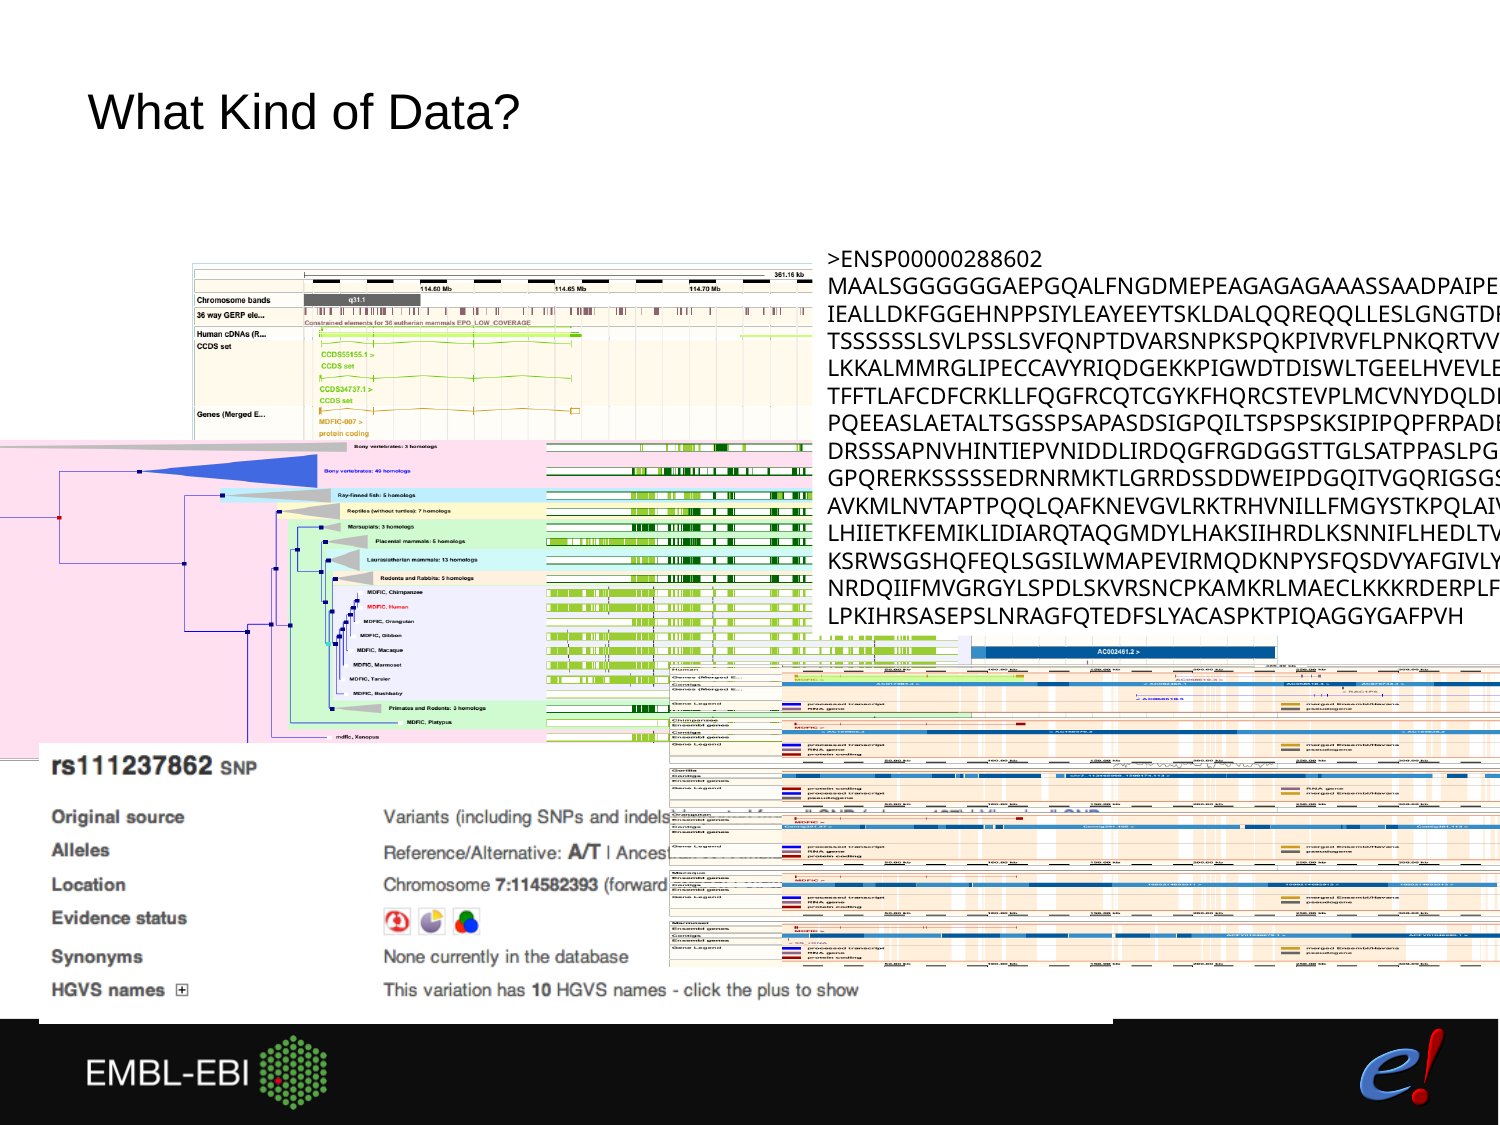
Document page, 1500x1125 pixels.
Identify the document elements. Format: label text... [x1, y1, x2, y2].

title What Kind of Data? [87, 50, 1425, 175]
picture [0, 263, 1500, 1024]
picture [1357, 1026, 1448, 1112]
picture [87, 1035, 327, 1110]
text_box >ENSP00000288602 MAALSGGGGGGAEPGQALFNGDMEPEAGAGAGAAASSAADPAIPEEVWNIKQMIKLTQEH IEALLDKFGGEHNPPSIYLEAYEEYTSKLDALQQREQQLLESLGNGTDFSVSSSASMDTV TSSSSSSLSVLPSSLSVFQNPTDVARSNPKSPQKPIVRVFLPNKQRTVVPARCGVTVRDS LKKALMMRGLIPECCAVYRIQDGEKKPIGWDTDISWLTGEELHVEVLENVPLTTHNFVRK TFFTLAFCDFCRKLLFQGFRCQTCGYKFHQRCSTEVPLMCVNYDQLDLLFVSKFFEHHPI PQEEASLAETALTSGSSPSAPASDSIGPQILTSPSPSKSIPIPQPFRPADEDHRNQFGQR DRSSSAPNVHINTIEPVNIDDLIRDQGFRGDGGSTTGLSATPPASLPGSLTNVKALQKSP GPQRERKSSSSSEDRNRMKTLGRRDSSDDWEIPDGQITVGQRIGSGSFGTVYKGKWHGDV AVKMLNVTAPTPQQLQAFKNEVGVLRKTRHVNILLFMGYSTKPQLAIVTQWCEGSSLYHH LHIIETKFEMIKLIDIARQTAQGMDYLHAKSIIHRDLKSNNIFLHEDLTVKIGDFGLATV KSRWSGSHQFEQLSGSILWMAPEVIRMQDKNPYSFQSDVYAFGIVLYELMTGQLPYSNIN NRDQIIFMVGRGYLSPDLSKVRSNCPKAMKRLMAECLKKKRDERPLFPQILASIELLARS LPKIHRSASEPSLNRAGFQTEDFSLYACASPKTPIQAGGYGAFPVH [812, 236, 1500, 636]
